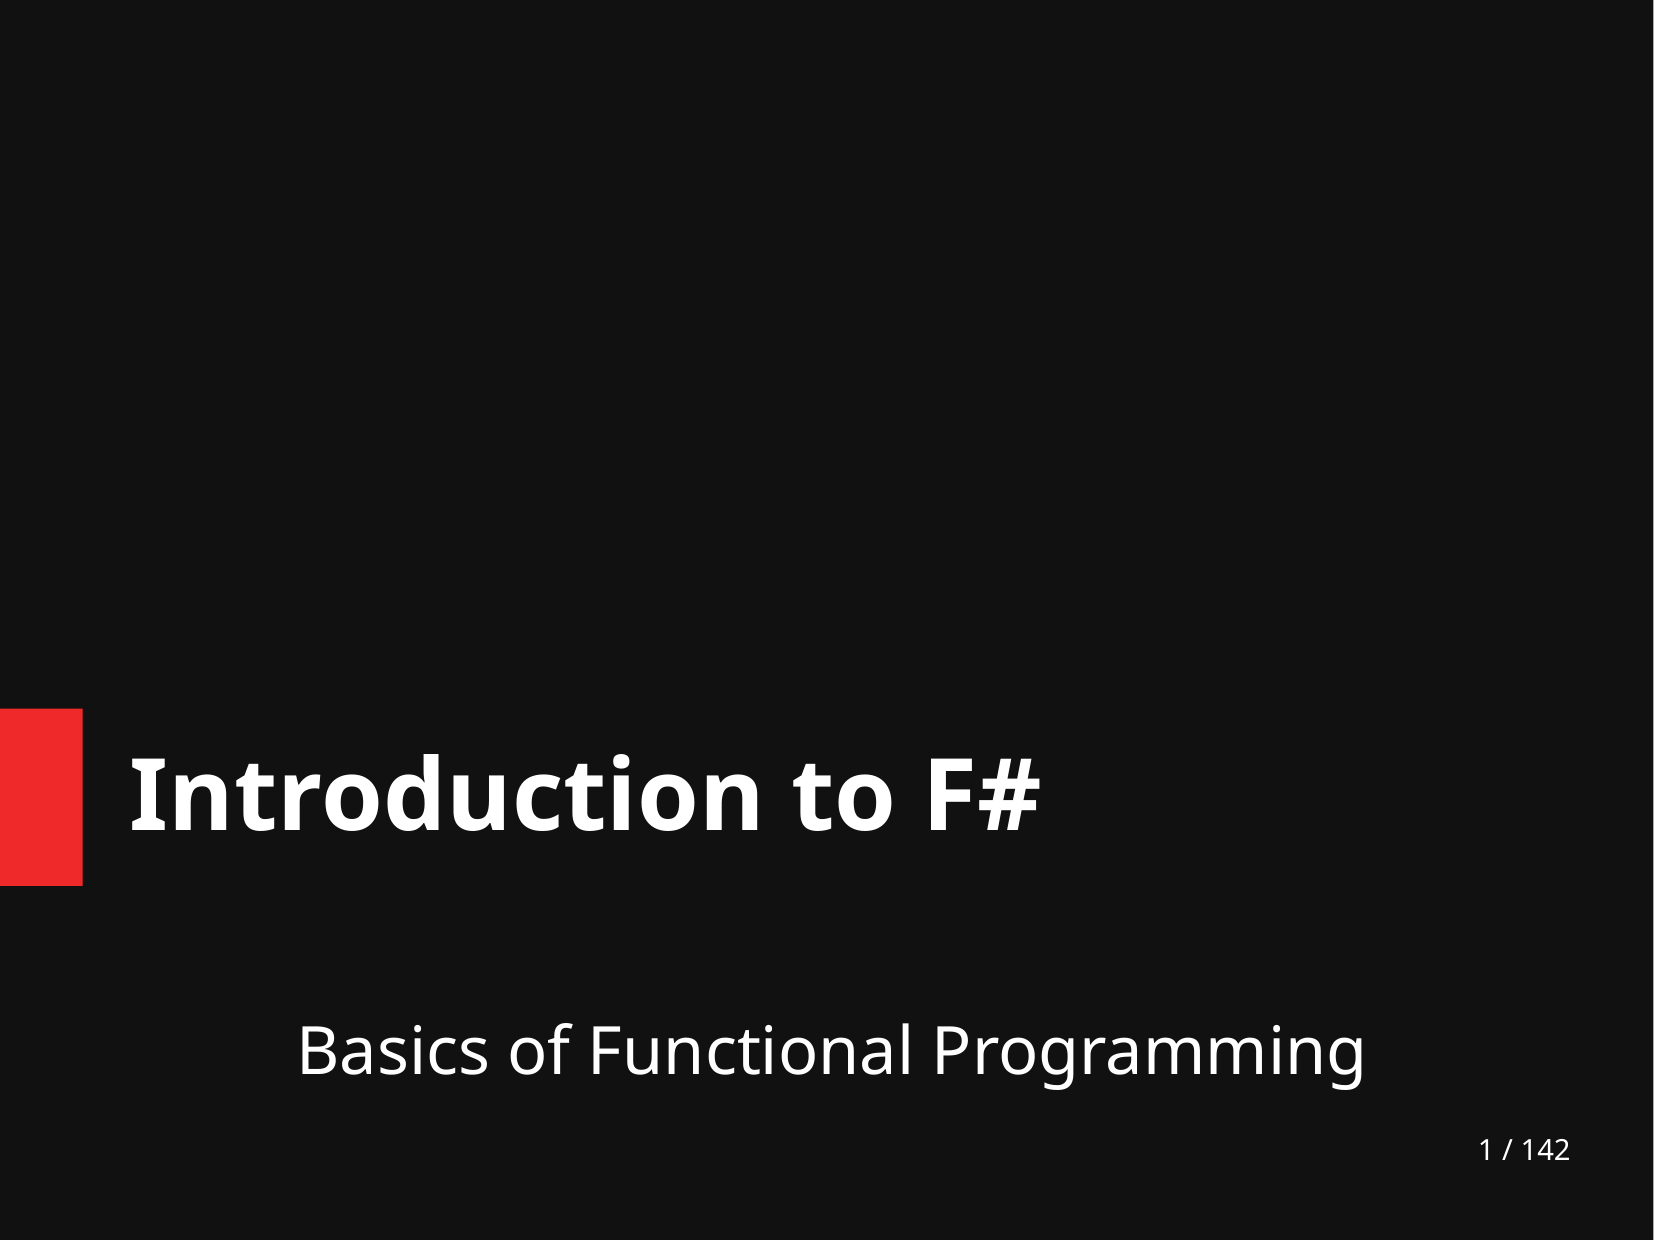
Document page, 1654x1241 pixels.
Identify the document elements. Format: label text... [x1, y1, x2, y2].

subtitle Basics of Functional Programming [129, 968, 1536, 1130]
title Introduction to F# [129, 673, 1536, 910]
